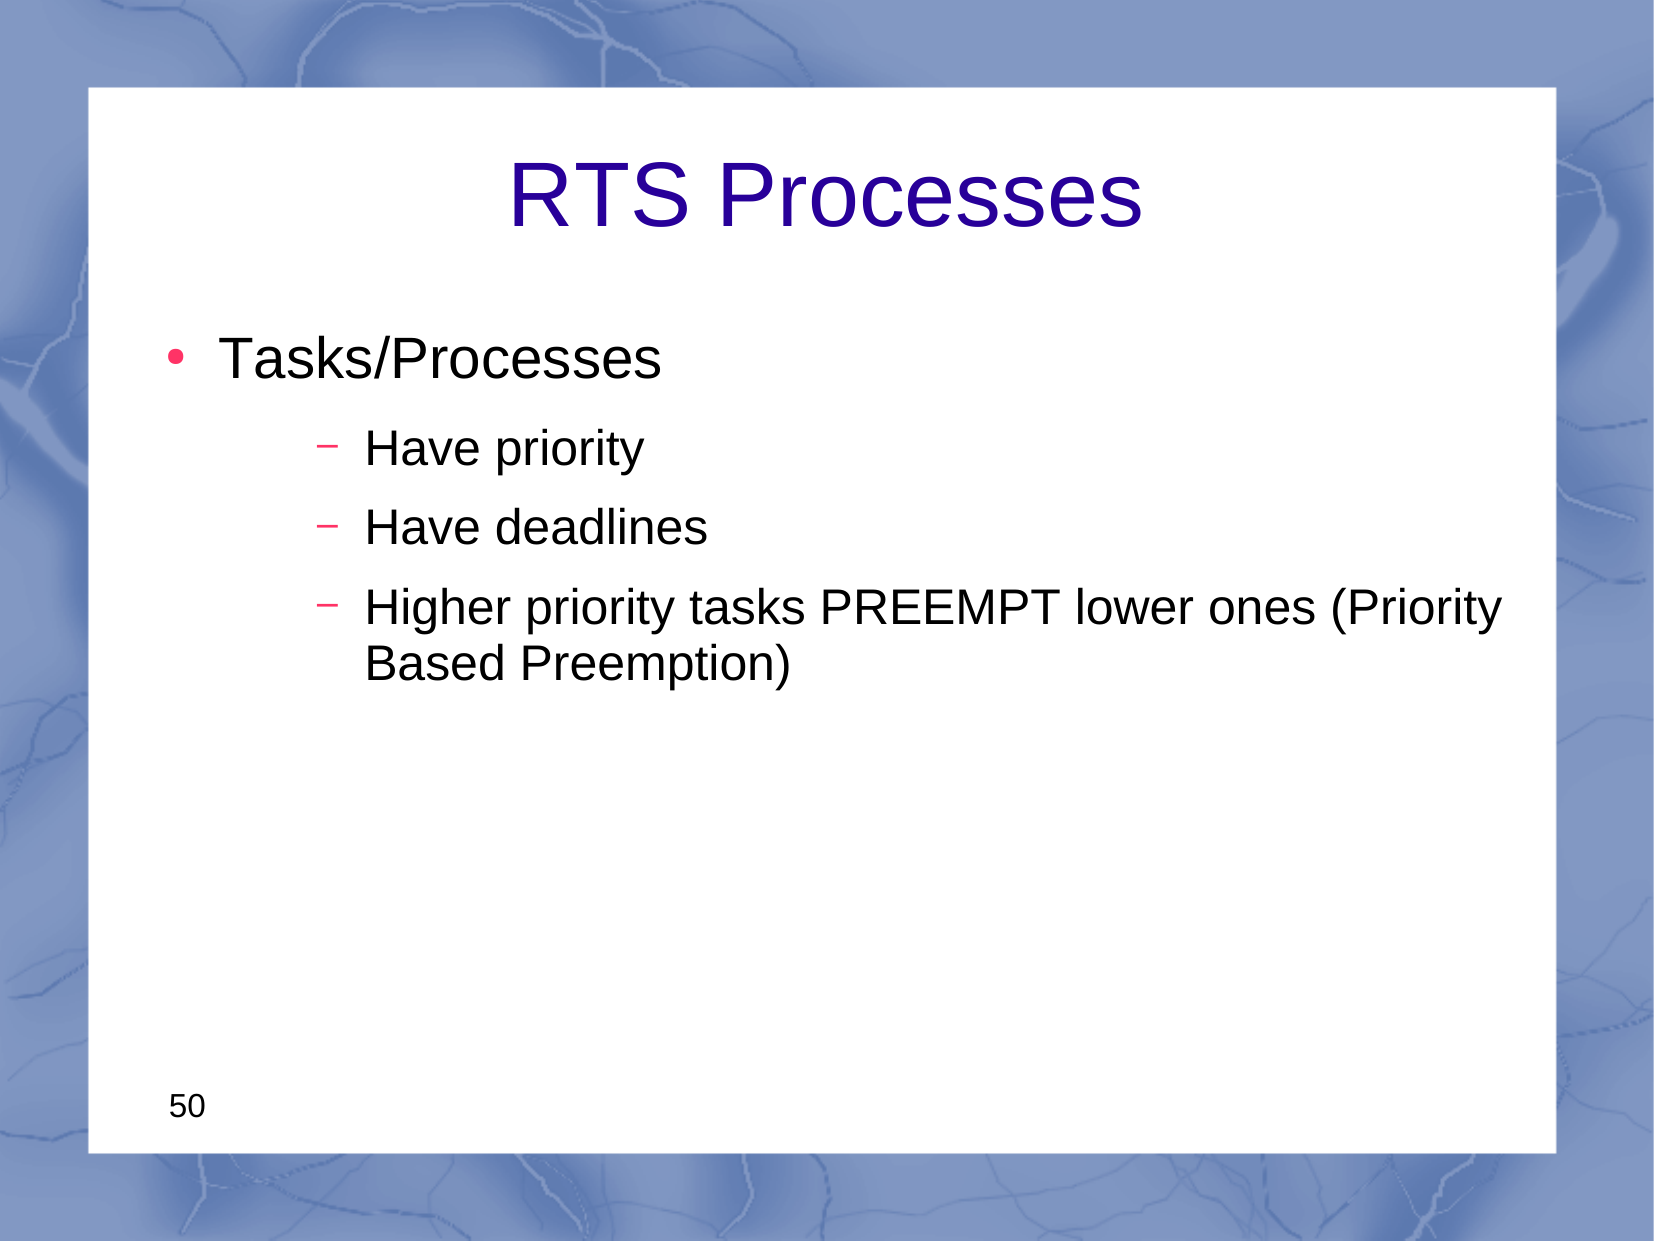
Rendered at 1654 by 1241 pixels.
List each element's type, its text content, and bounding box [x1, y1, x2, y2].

list Tasks/Processes Have priority Have deadlines Higher priority tasks PREEMPT lower ones (Priority Based Preemption) [147, 325, 1506, 1045]
title RTS Processes [118, 90, 1536, 298]
picture [0, 0, 1654, 1241]
